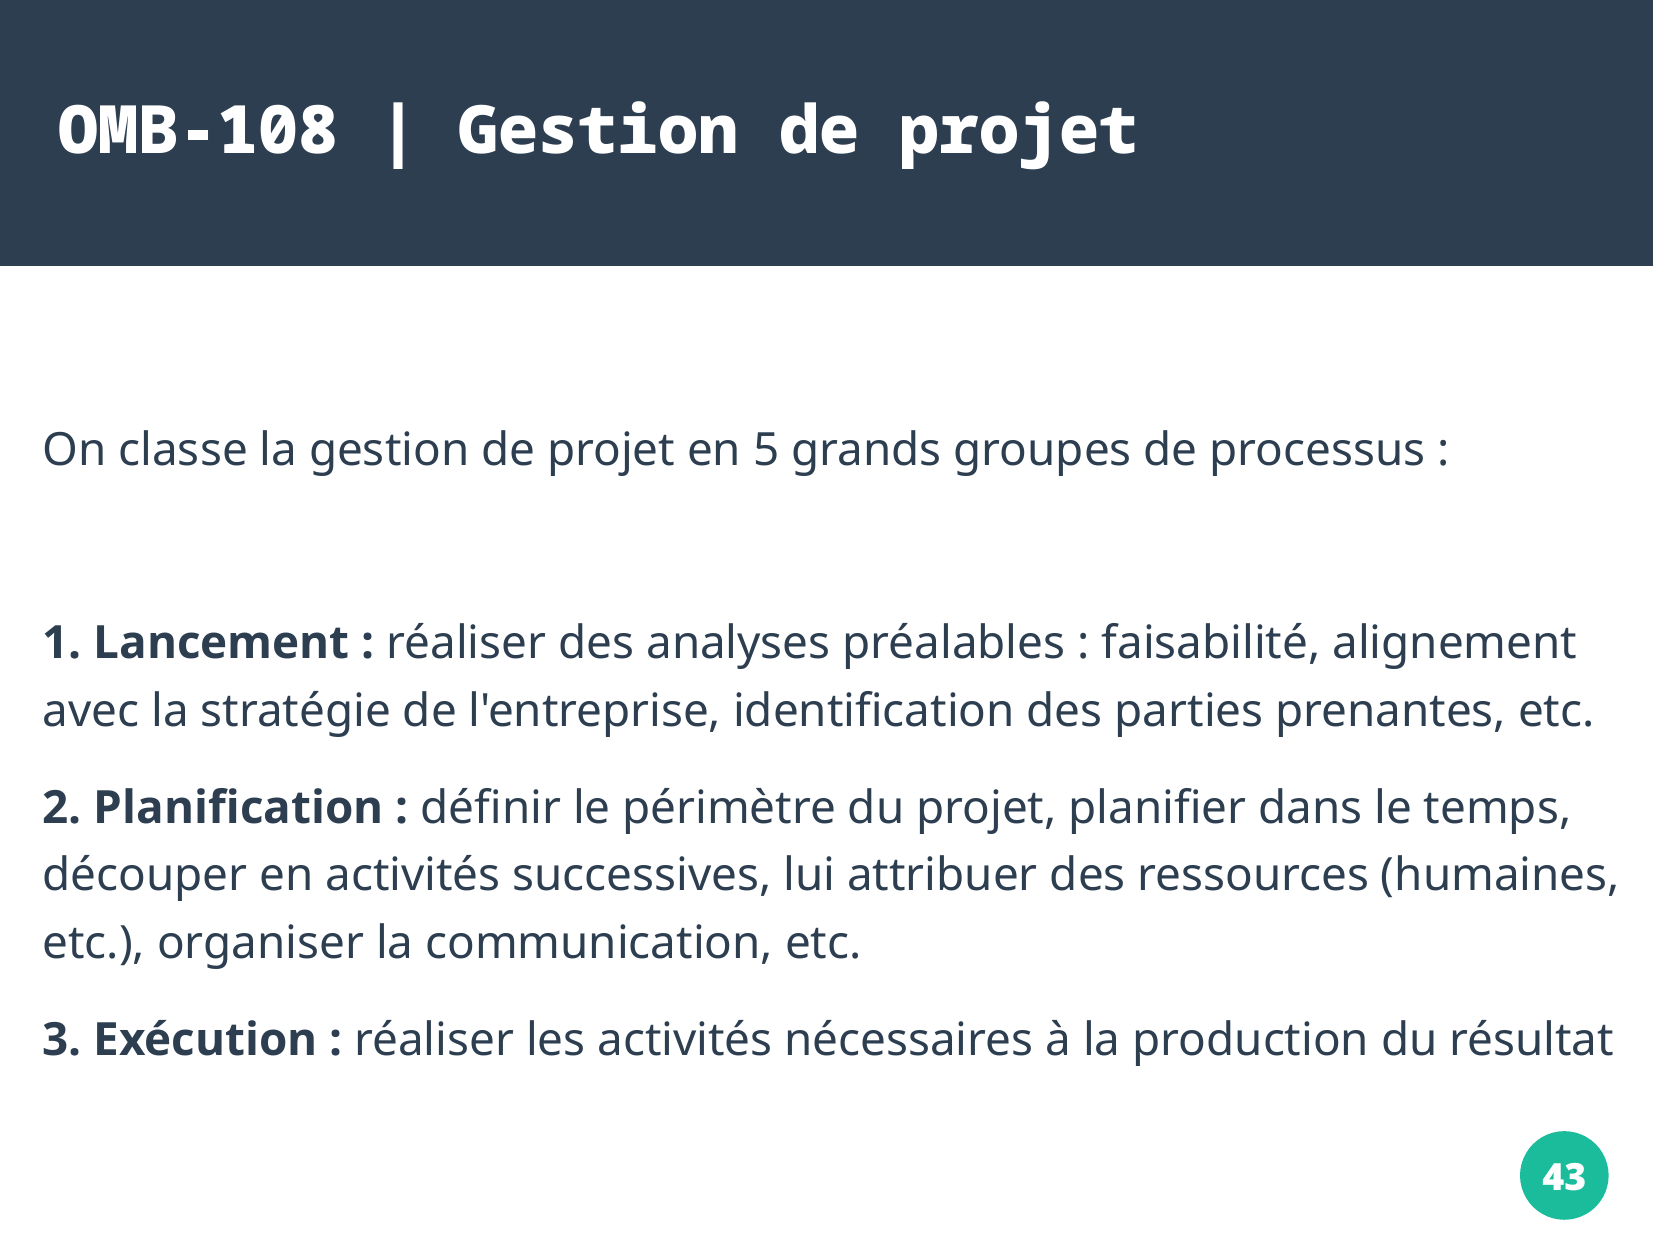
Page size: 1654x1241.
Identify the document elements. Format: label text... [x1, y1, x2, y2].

list On classe la gestion de projet en 5 grands groupes de processus : 1. Lancement : réaliser des analyses préalables : faisabilité, alignement avec la stratégie de l'entreprise, identification des parties prenantes, etc. 2. Planification : définir le périmètre du projet, planifier dans le temps, découper en activités successives, lui attribuer des ressources (humaines, etc.), organiser la communication, etc. 3. Exécution : réaliser les activités nécessaires à la production du résultat [42, 269, 1622, 1216]
title OMB-108 | Gestion de projet [58, 49, 1594, 207]
